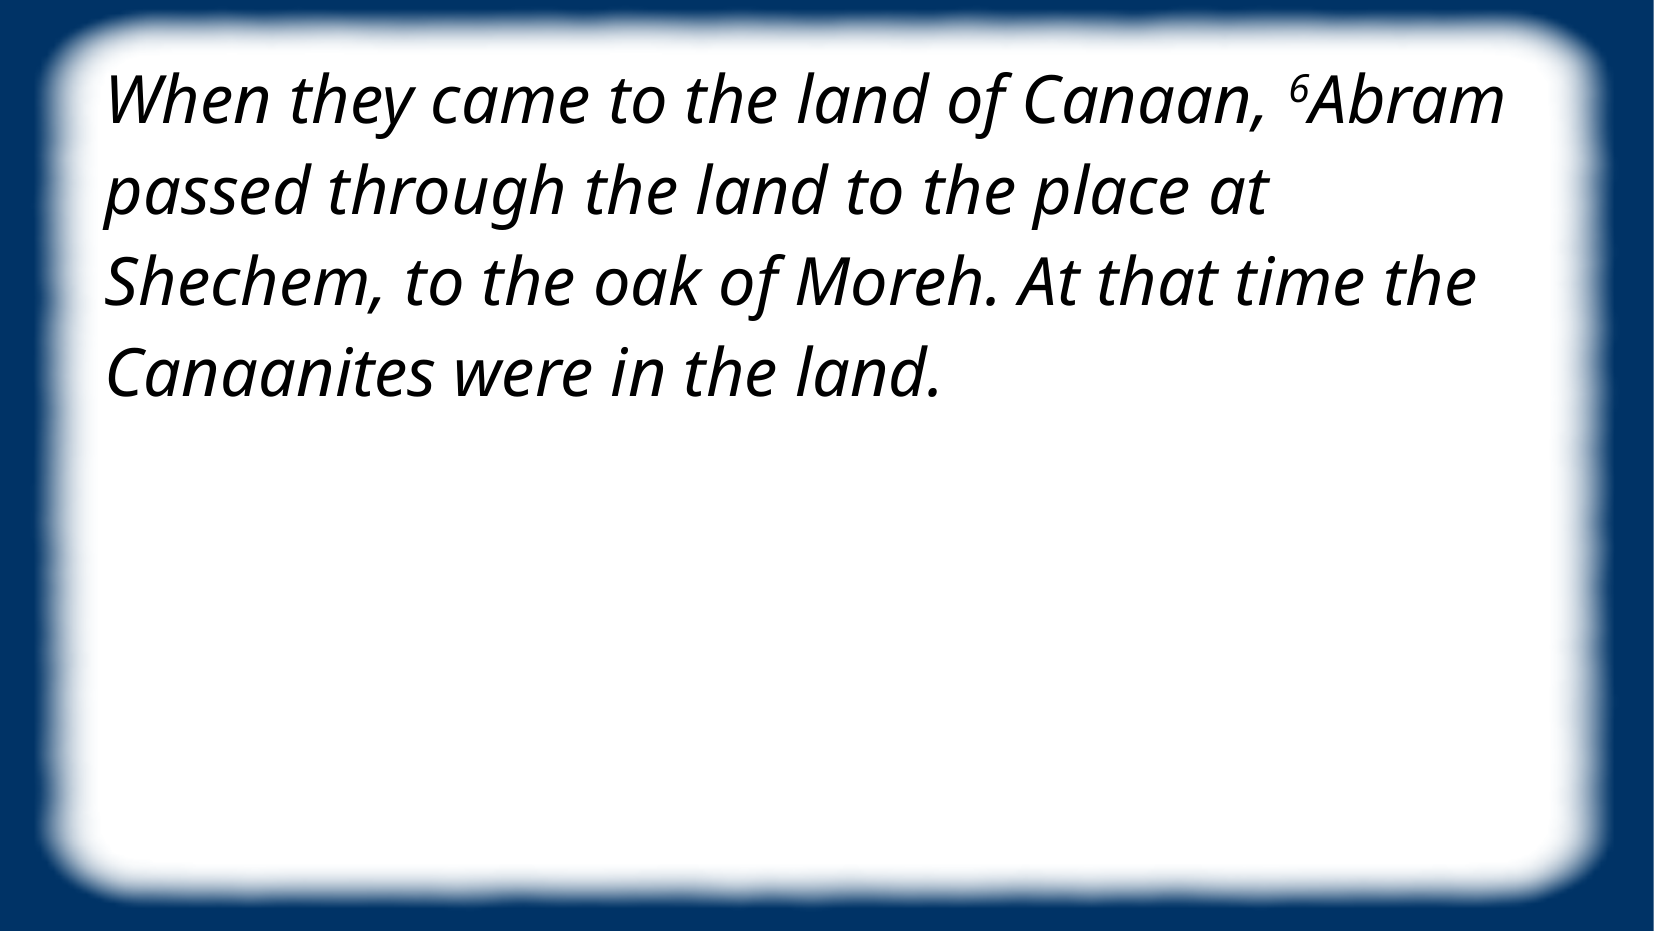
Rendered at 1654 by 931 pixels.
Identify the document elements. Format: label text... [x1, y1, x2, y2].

picture [0, 0, 1654, 931]
text_box When they came to the land of Canaan, 6Abram passed through the land to the place at Shechem, to the oak of Moreh. At that time the Canaanites were in the land. [90, 45, 1561, 415]
